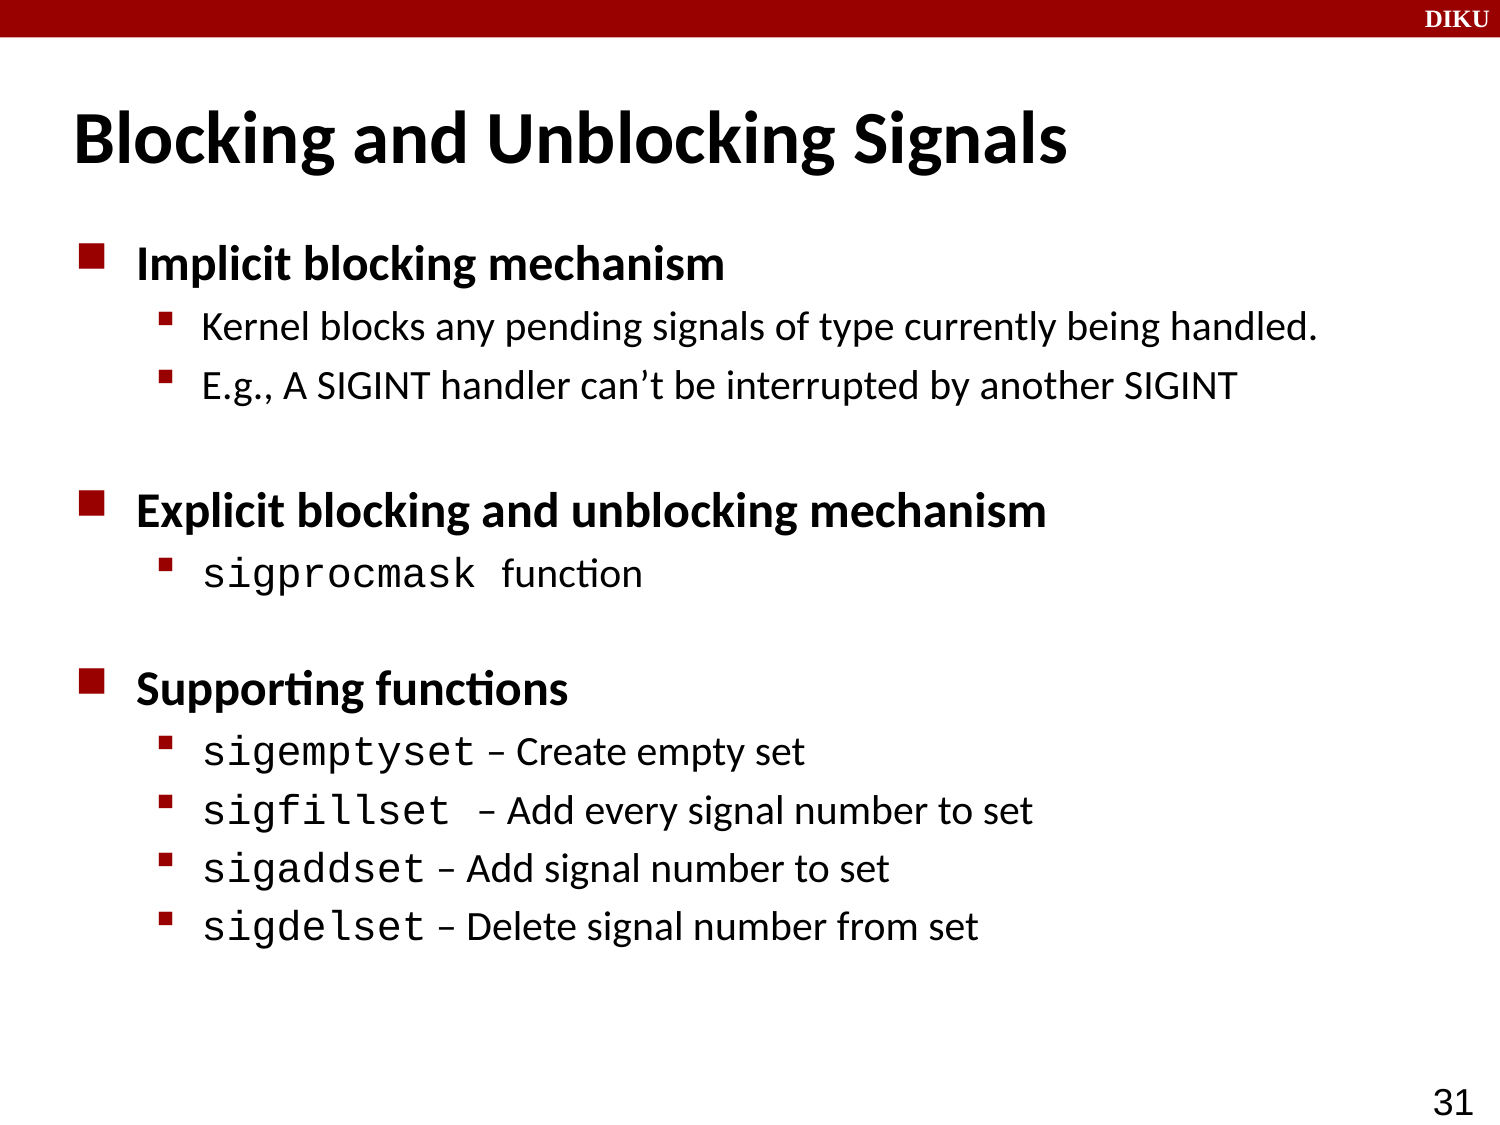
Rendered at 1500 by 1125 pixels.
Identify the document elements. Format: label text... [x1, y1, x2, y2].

text_box Implicit blocking mechanism Kernel blocks any pending signals of type currently being handled. E.g., A SIGINT handler can’t be interrupted by another SIGINT Explicit blocking and unblocking mechanism sigprocmask function Supporting functions sigemptyset – Create empty set sigfillset – Add every signal number to set sigaddset – Add signal number to set sigdelset – Delete signal number from set [65, 223, 1361, 1039]
text_box Blocking and Unblocking Signals [58, 71, 1304, 197]
